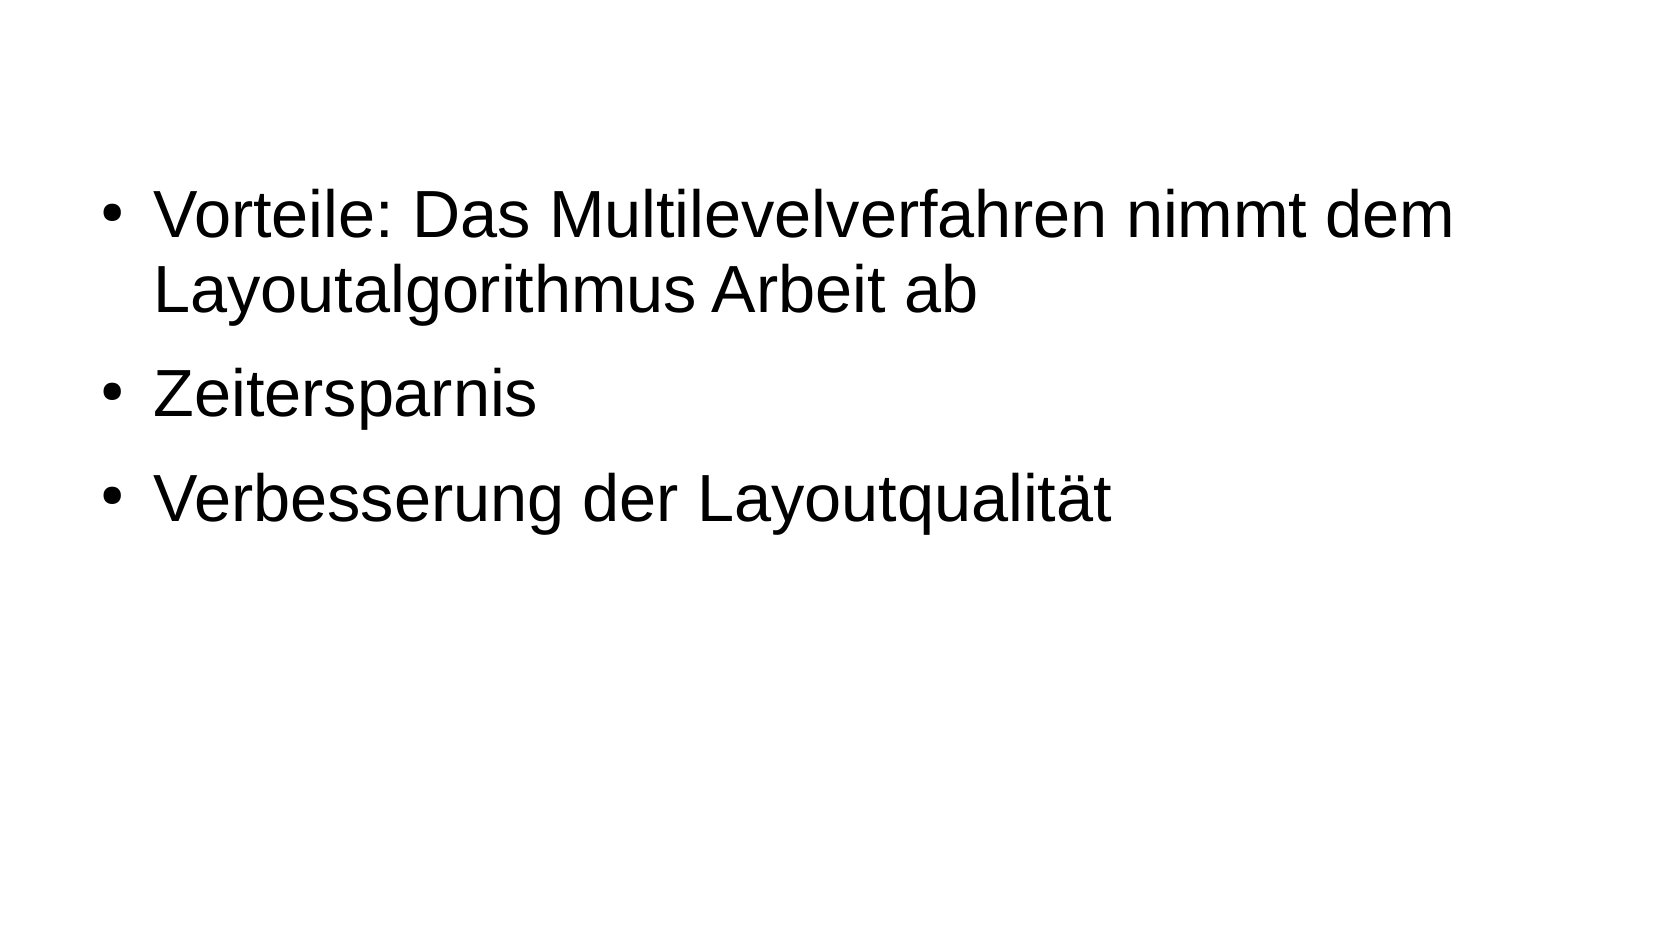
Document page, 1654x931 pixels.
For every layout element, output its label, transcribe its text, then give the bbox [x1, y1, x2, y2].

list Vorteile: Das Multilevelverfahren nimmt dem Layoutalgorithmus Arbeit ab Zeitersparnis Verbesserung der Layoutqualität [82, 177, 1571, 717]
